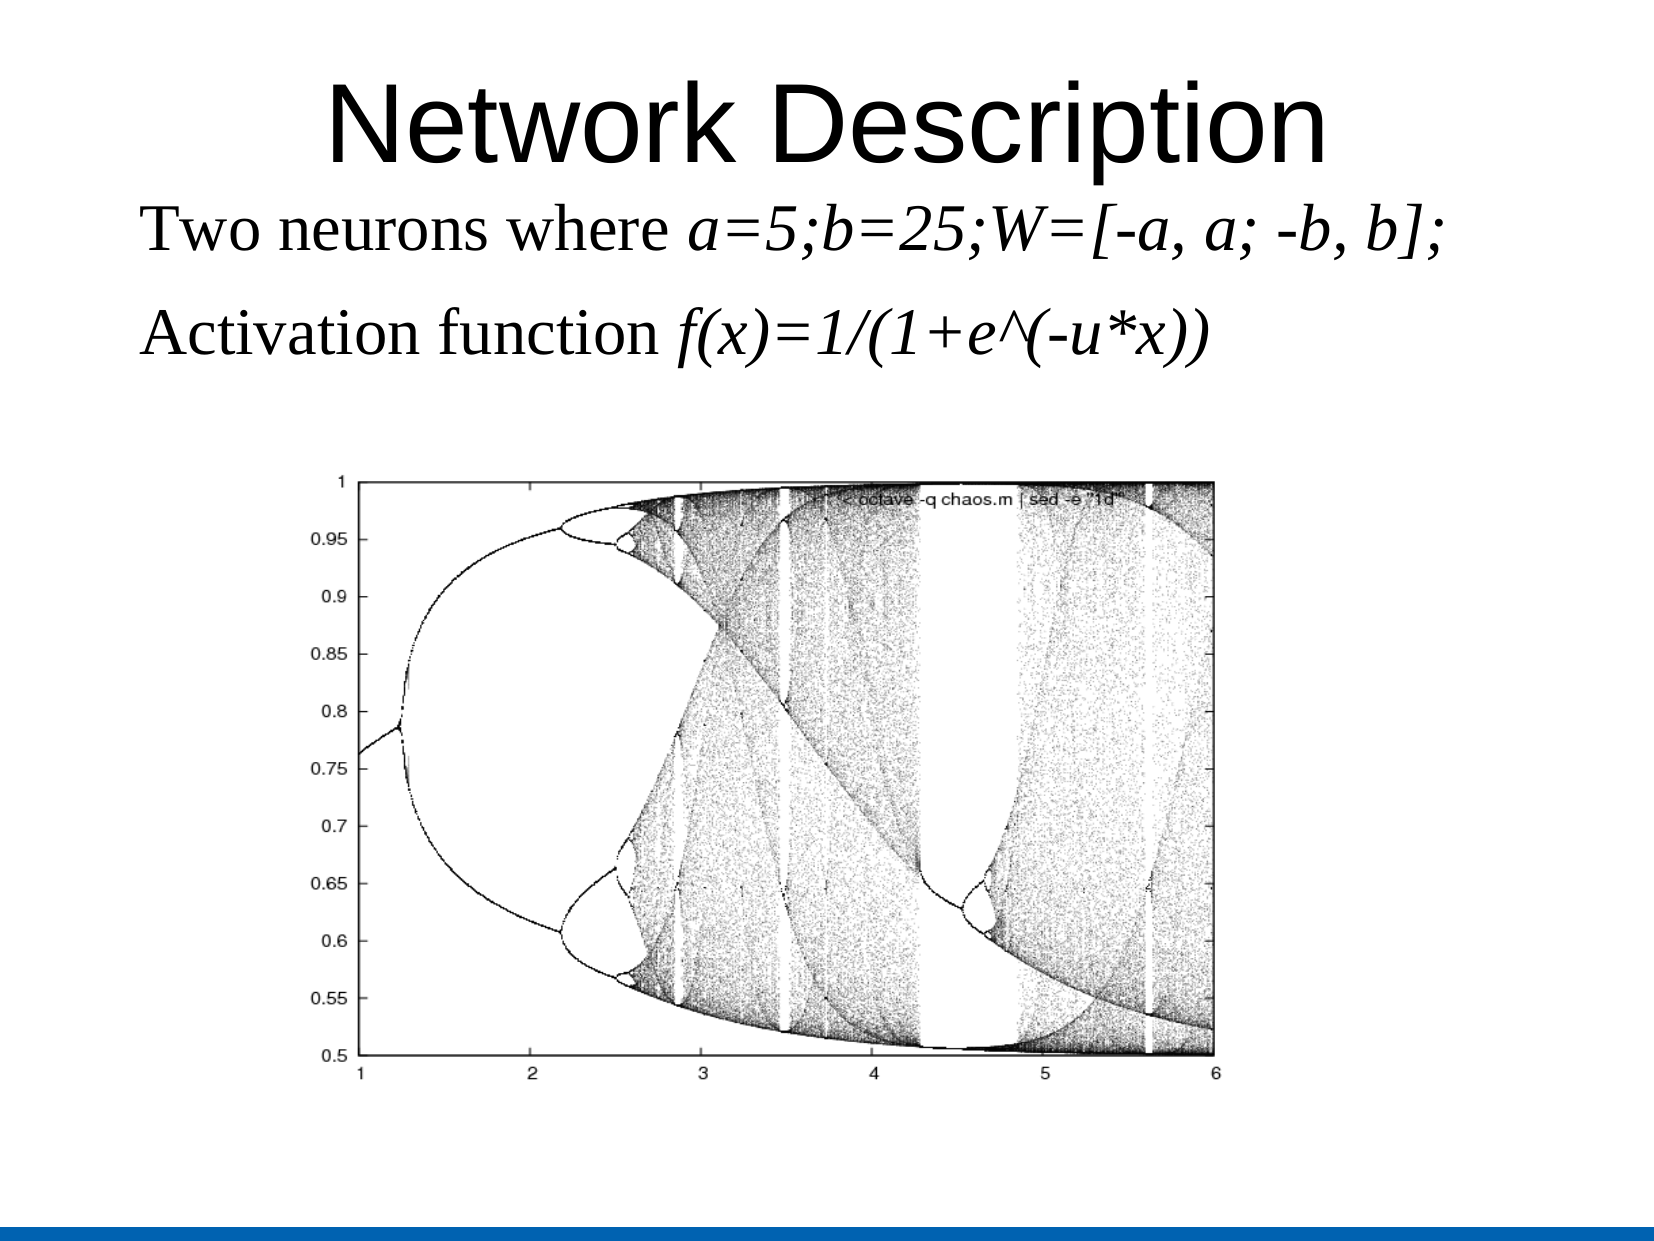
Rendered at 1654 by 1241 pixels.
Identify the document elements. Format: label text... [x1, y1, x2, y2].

list Two neurons where a=5;b=25;W=[-a, a; -b, b]; Activation function f(x)=1/(1+e^(-u*x)) [121, 191, 1533, 413]
picture [202, 399, 1276, 1163]
title Network Description [121, 20, 1533, 191]
